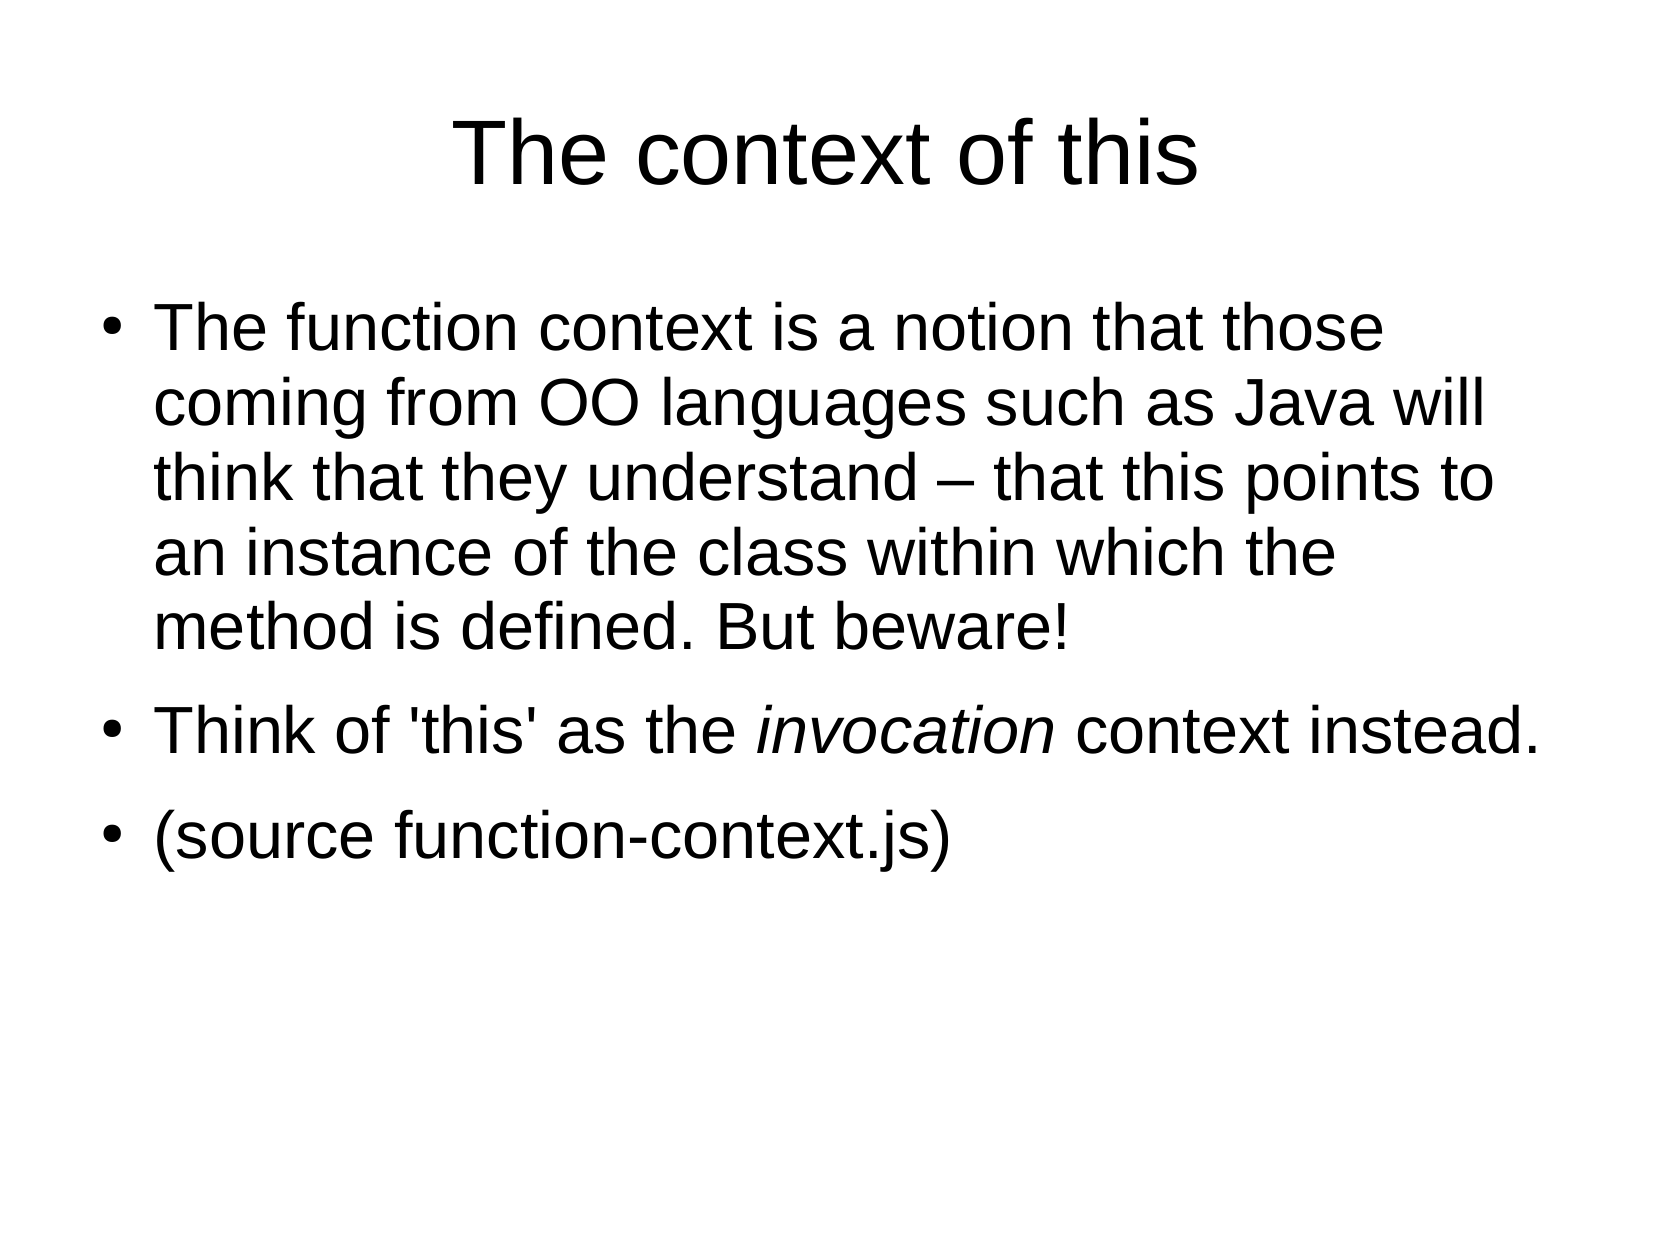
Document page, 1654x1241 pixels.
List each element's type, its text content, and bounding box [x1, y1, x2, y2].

title The context of this [82, 49, 1571, 257]
list The function context is a notion that those coming from OO languages such as Java will think that they understand – that this points to an instance of the class within which the method is defined. But beware! Think of 'this' as the invocation context instead. (source function-context.js) [82, 290, 1571, 1010]
